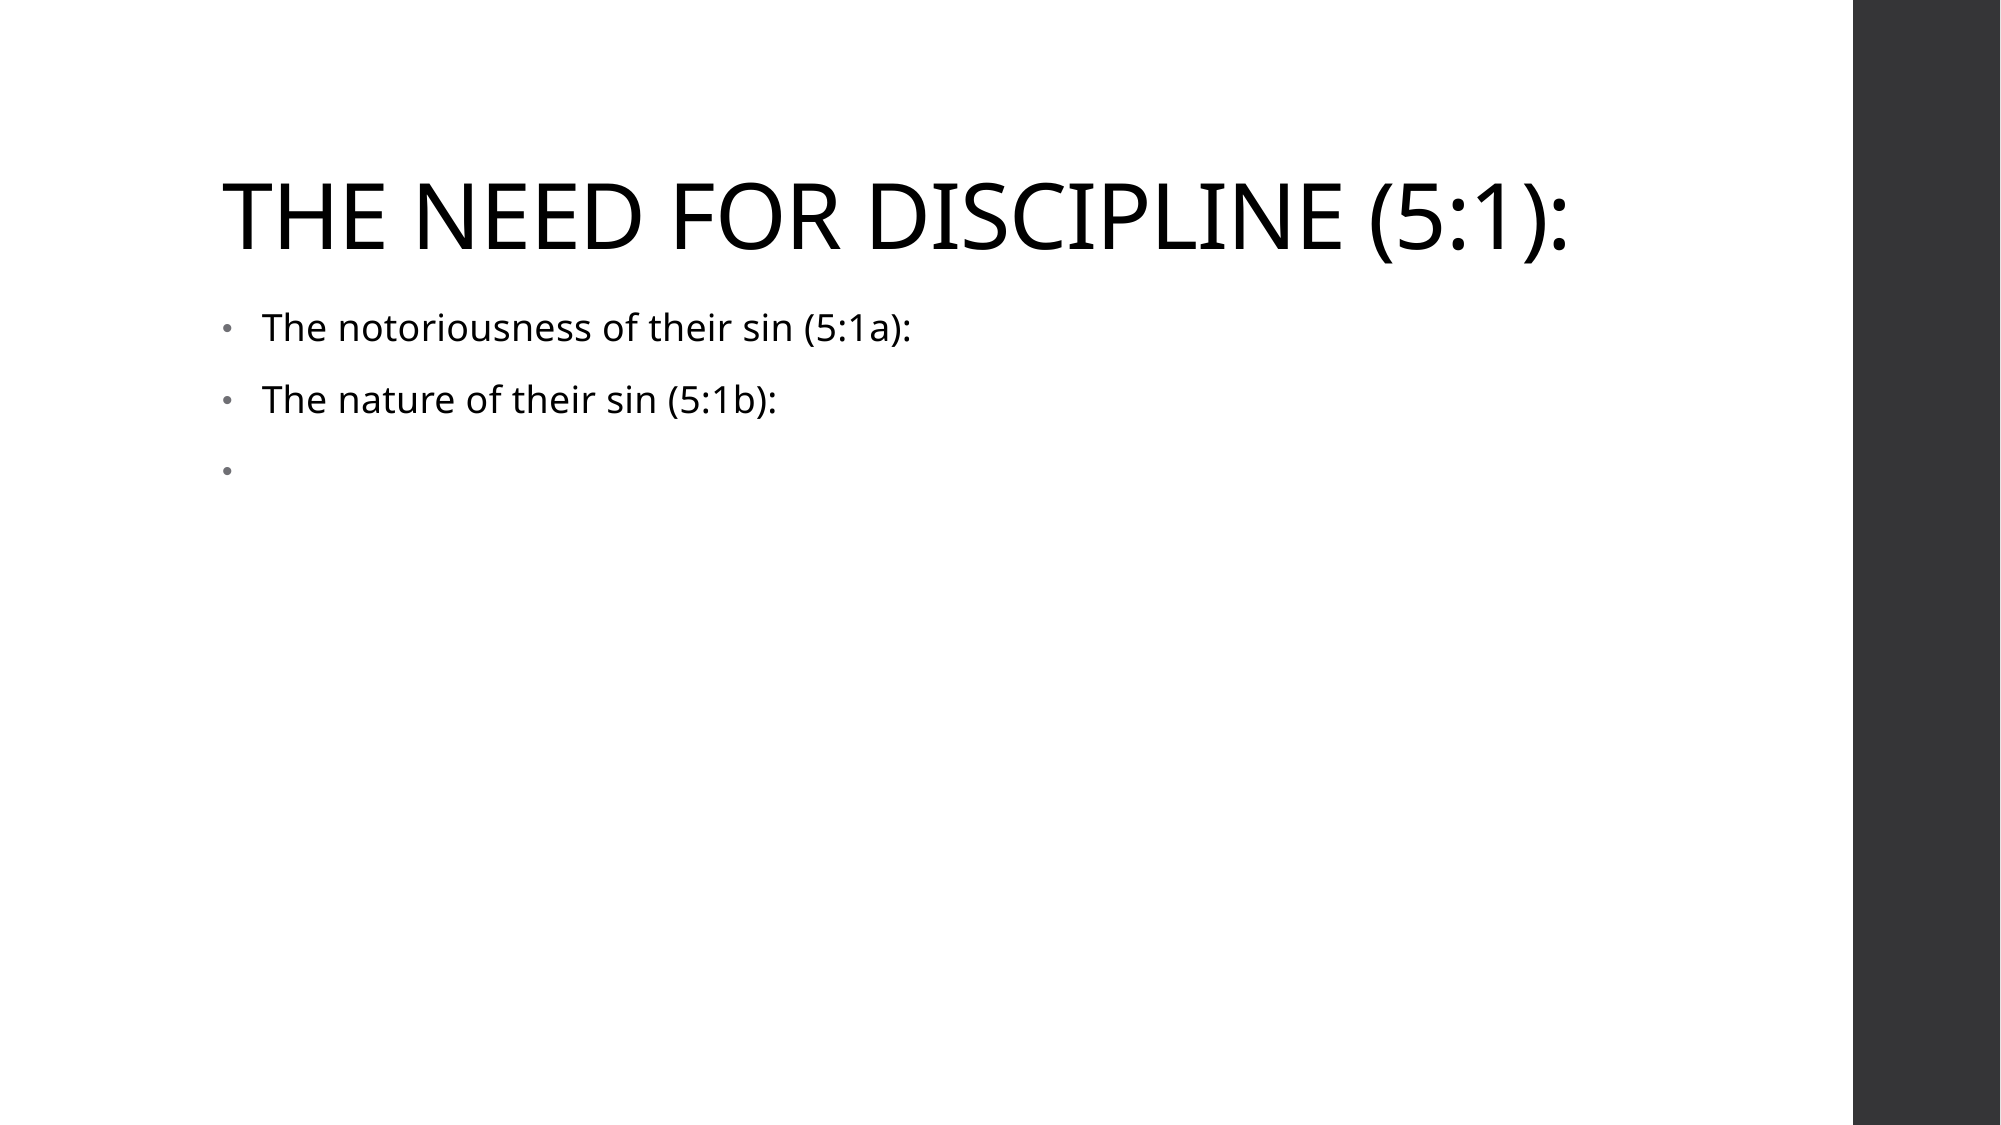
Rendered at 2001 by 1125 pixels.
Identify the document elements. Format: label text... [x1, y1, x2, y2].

list The notoriousness of their sin (5:1a): The nature of their sin (5:1b): [206, 299, 1617, 1014]
title THE NEED FOR DISCIPLINE (5:1): [206, 60, 1797, 278]
